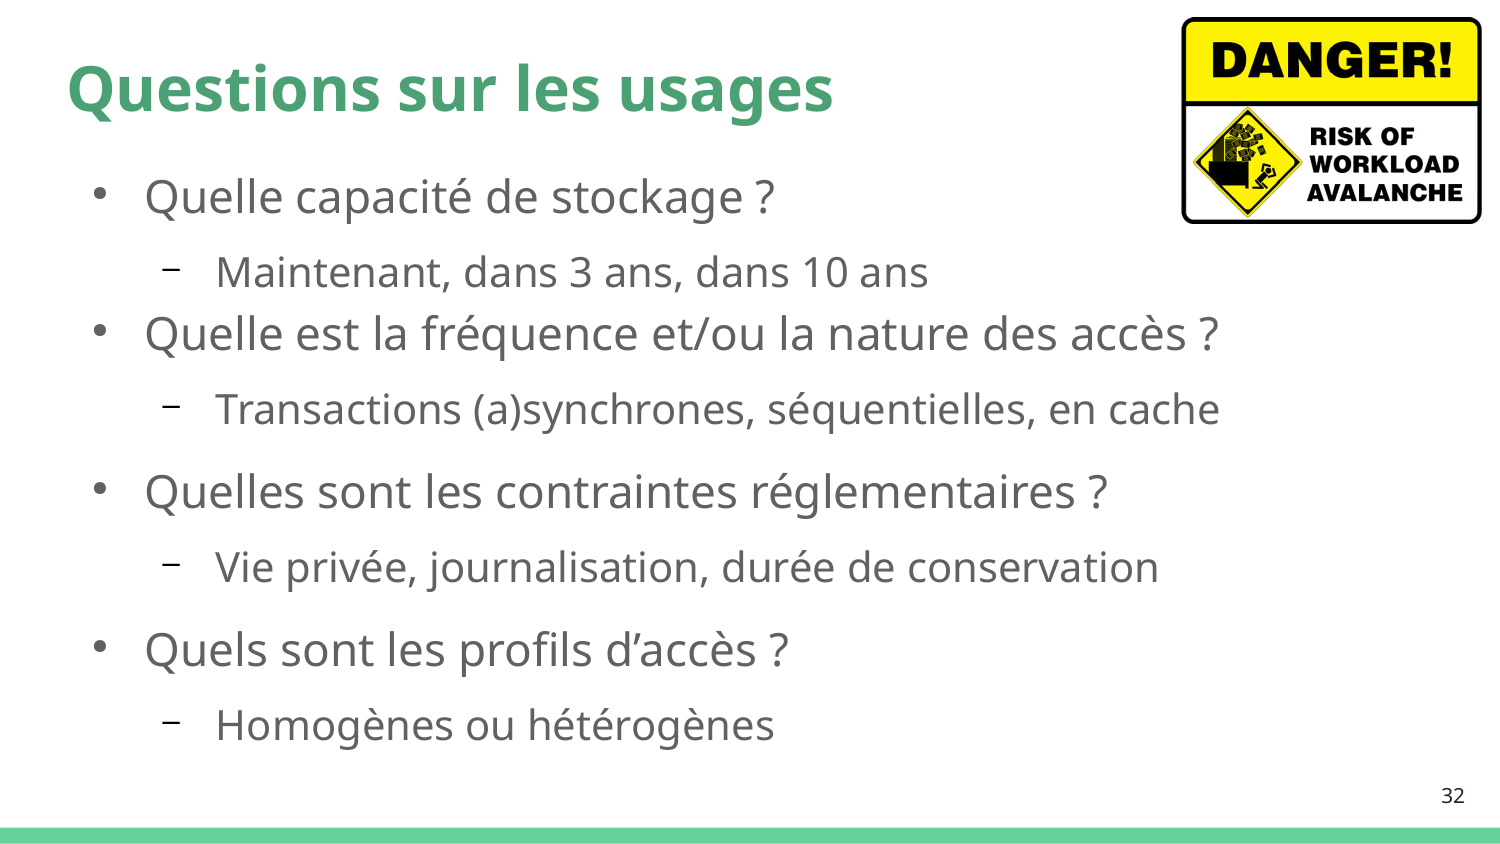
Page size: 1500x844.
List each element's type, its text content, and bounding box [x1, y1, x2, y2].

slide_number <numéro> [1389, 764, 1480, 830]
title Questions sur les usages [51, 23, 1181, 117]
list Quelle capacité de stockage ? Maintenant, dans 3 ans, dans 10 ans Quelle est la fréquence et/ou la nature des accès ? Transactions (a)synchrones, séquentielles, en cache Quelles sont les contraintes réglementaires ? Vie privée, journalisation, durée de conservation Quels sont les profils d’accès ? Homogènes ou hétérogènes [59, 144, 1359, 798]
picture [1181, 17, 1482, 224]
